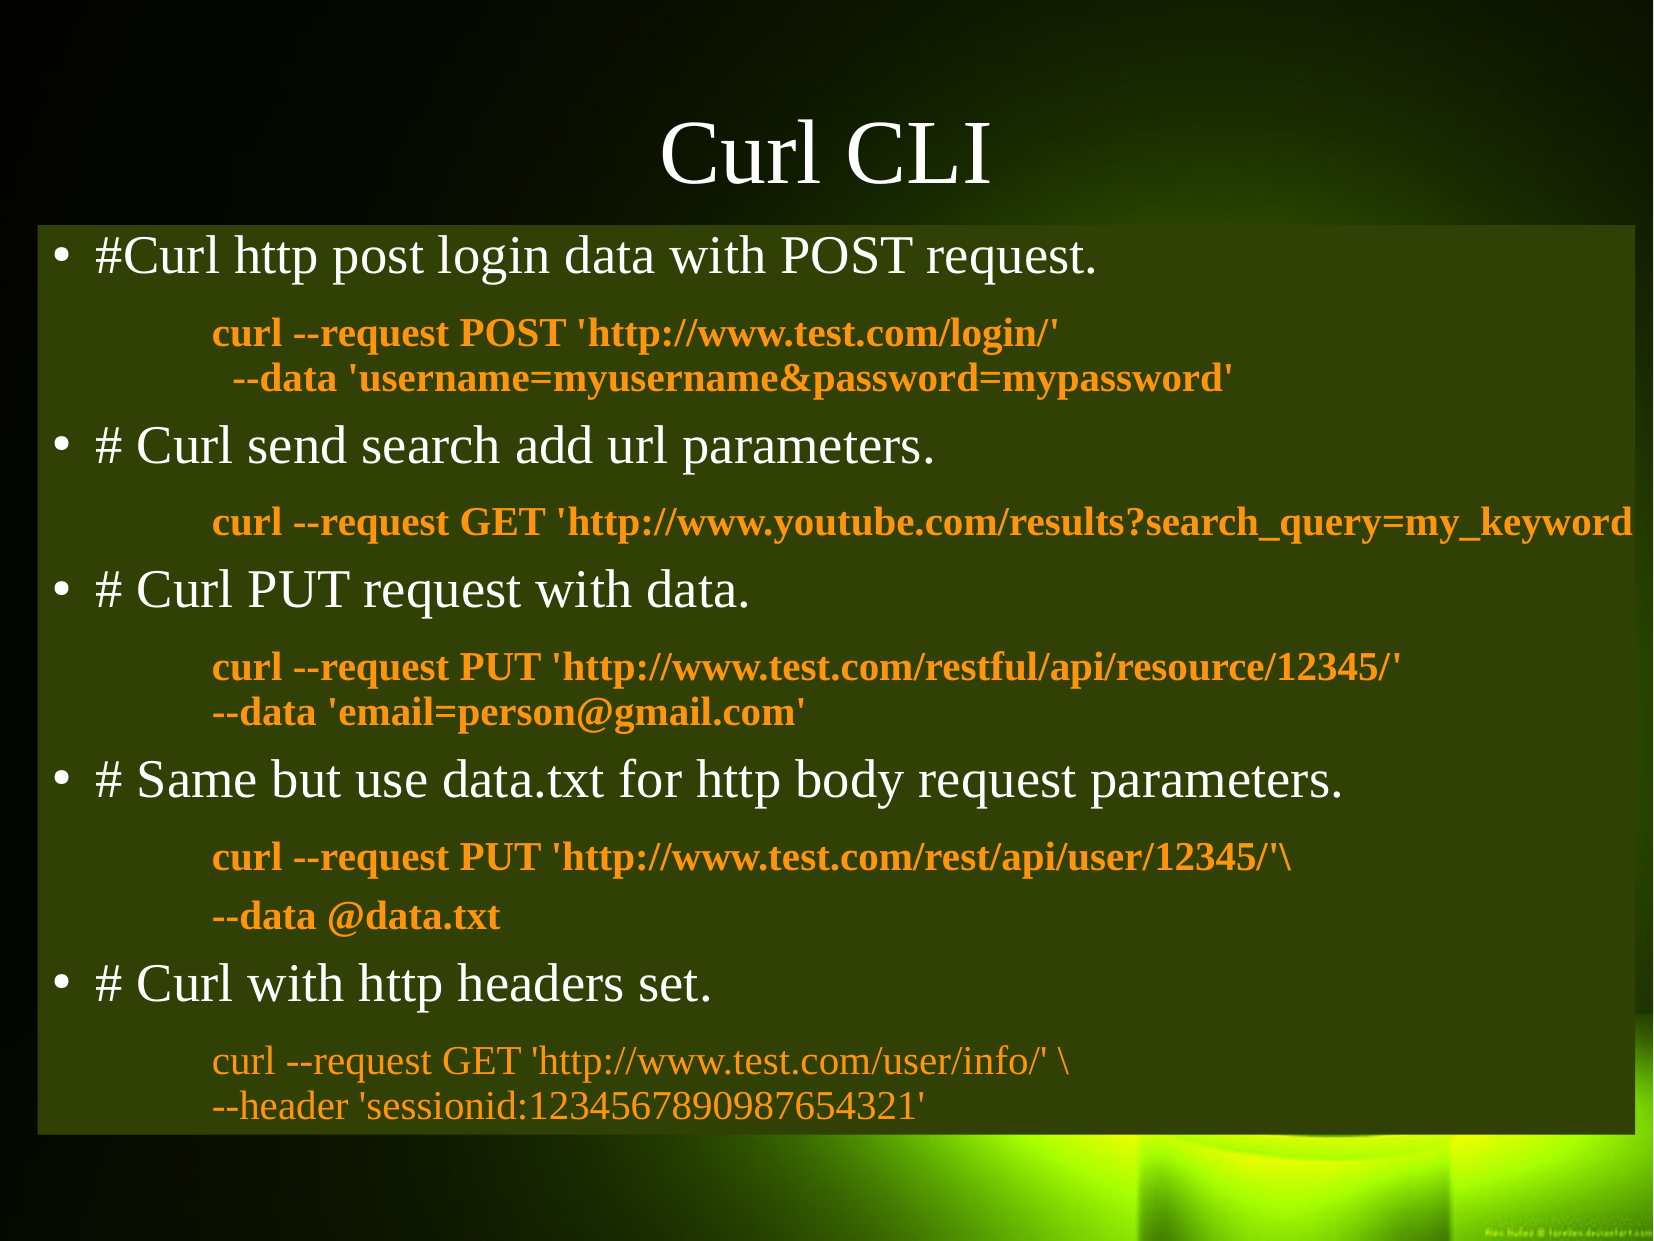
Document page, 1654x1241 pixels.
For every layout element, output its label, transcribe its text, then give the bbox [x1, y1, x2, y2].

title Curl CLI [82, 49, 1571, 225]
list #Curl http post login data with POST request. curl --request POST 'http://www.test.com/login/' --data 'username=myusername&password=mypassword' # Curl send search add url parameters. curl --request GET 'http://www.youtube.com/results?search_query=my_keyword # Curl PUT request with data. curl --request PUT 'http://www.test.com/restful/api/resource/12345/' --data 'email=person@gmail.com' # Same but use data.txt for http body request parameters. curl --request PUT 'http://www.test.com/rest/api/user/12345/'\ --data @data.txt # Curl with http headers set. curl --request GET 'http://www.test.com/user/info/' \ --header 'sessionid:1234567890987654321' [37, 225, 1636, 1135]
picture [0, 0, 1654, 1241]
